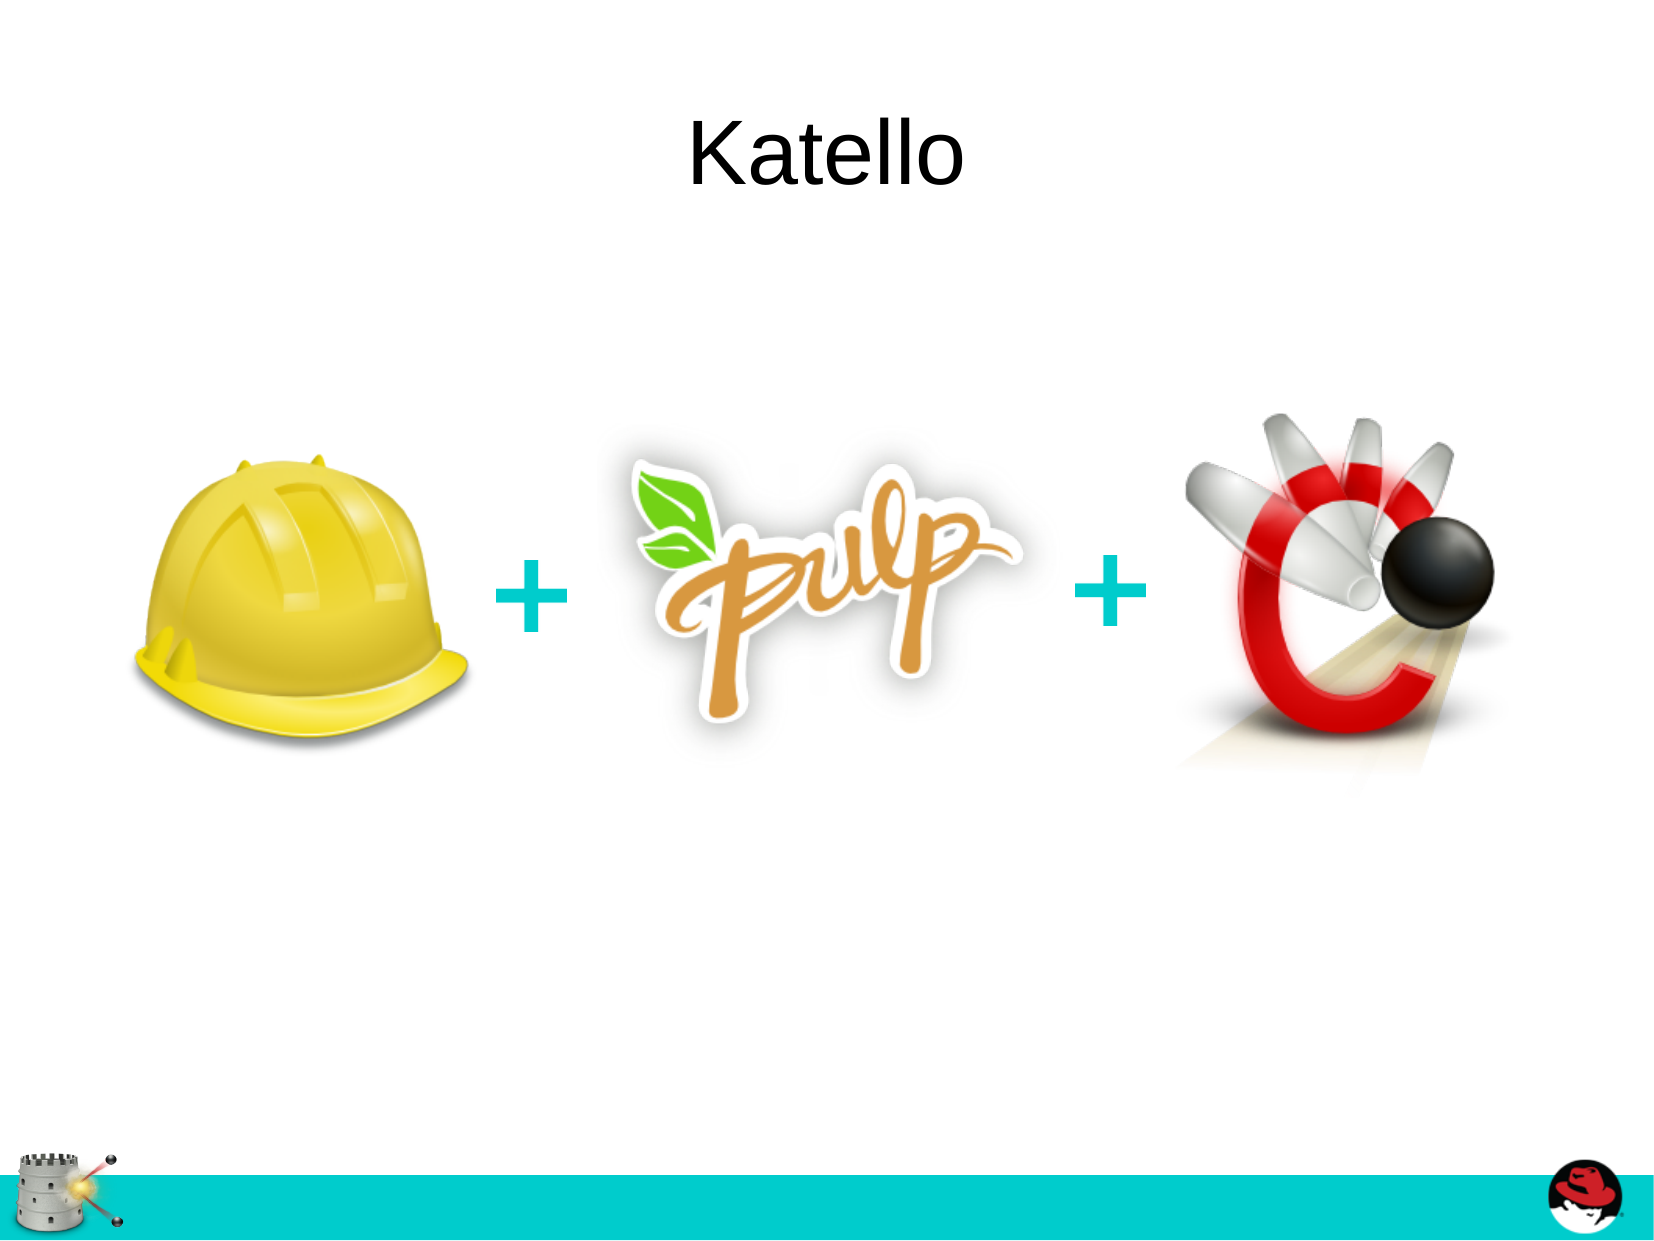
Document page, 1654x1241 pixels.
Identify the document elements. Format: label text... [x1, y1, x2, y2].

picture [96, 409, 567, 810]
picture [1547, 1157, 1630, 1235]
picture [597, 423, 1063, 768]
title Katello [82, 49, 1571, 257]
picture [5, 1138, 130, 1241]
picture [1075, 397, 1534, 798]
